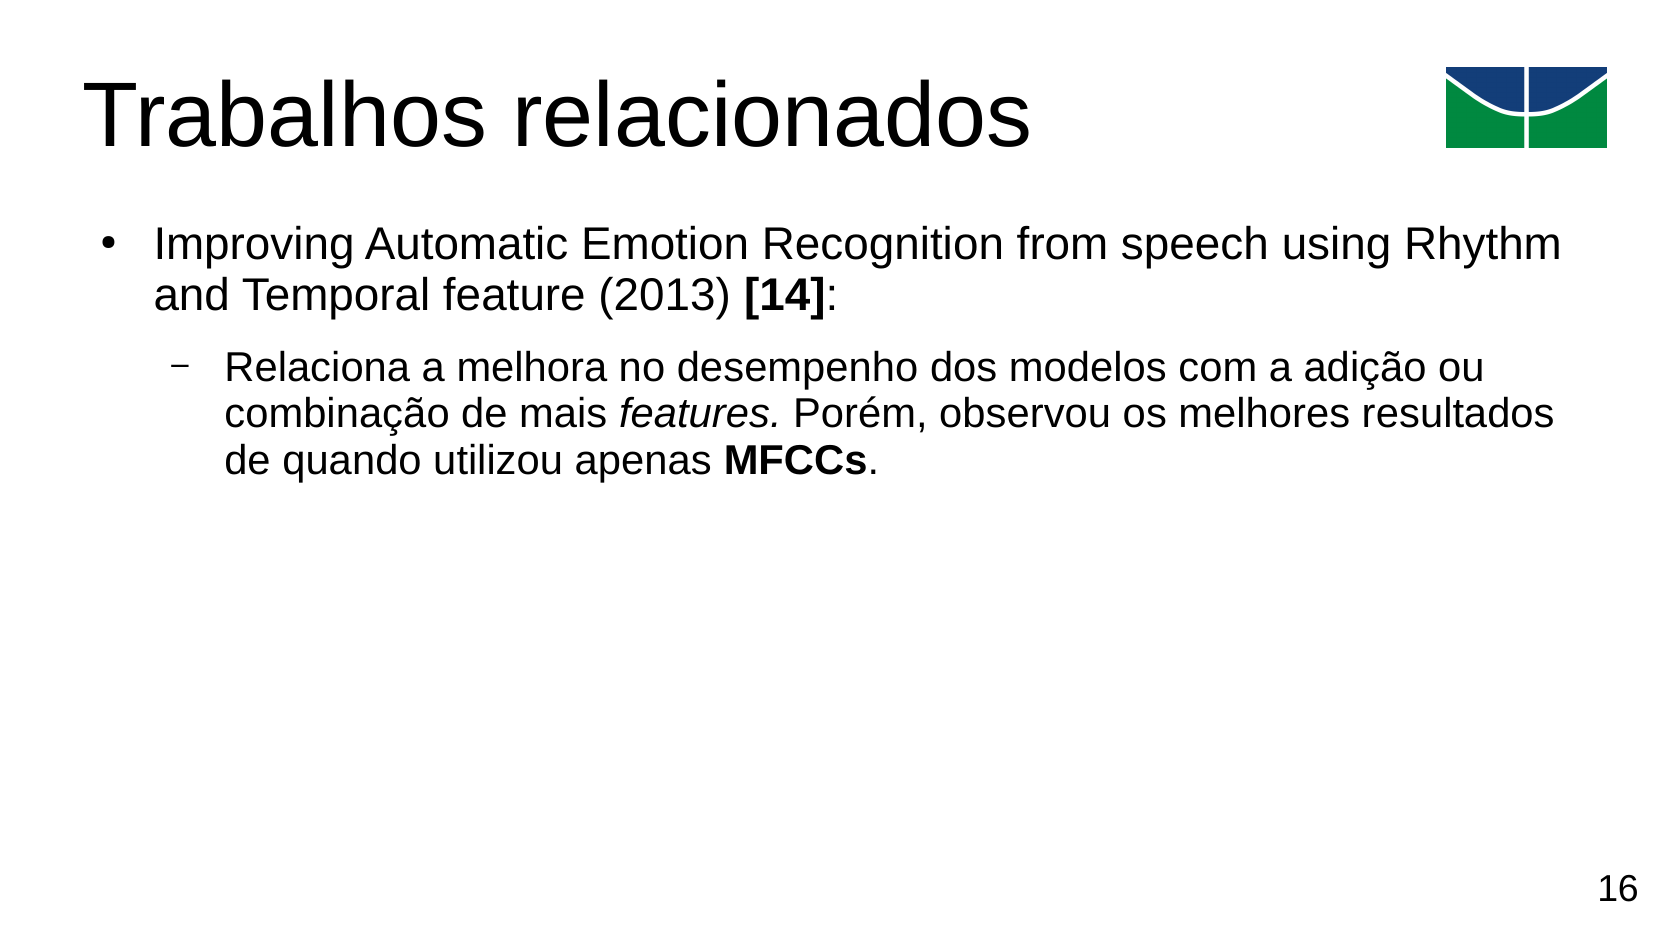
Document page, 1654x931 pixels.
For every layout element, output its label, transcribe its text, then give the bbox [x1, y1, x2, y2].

list Improving Automatic Emotion Recognition from speech using Rhythm and Temporal feature (2013) [14]: Relaciona a melhora no desempenho dos modelos com a adição ou combinação de mais features. Porém, observou os melhores resultados de quando utilizou apenas MFCCs. [82, 217, 1571, 758]
title Trabalhos relacionados [82, 37, 1571, 193]
text_box <number> [1024, 860, 1654, 931]
picture [1571, 67, 1607, 148]
